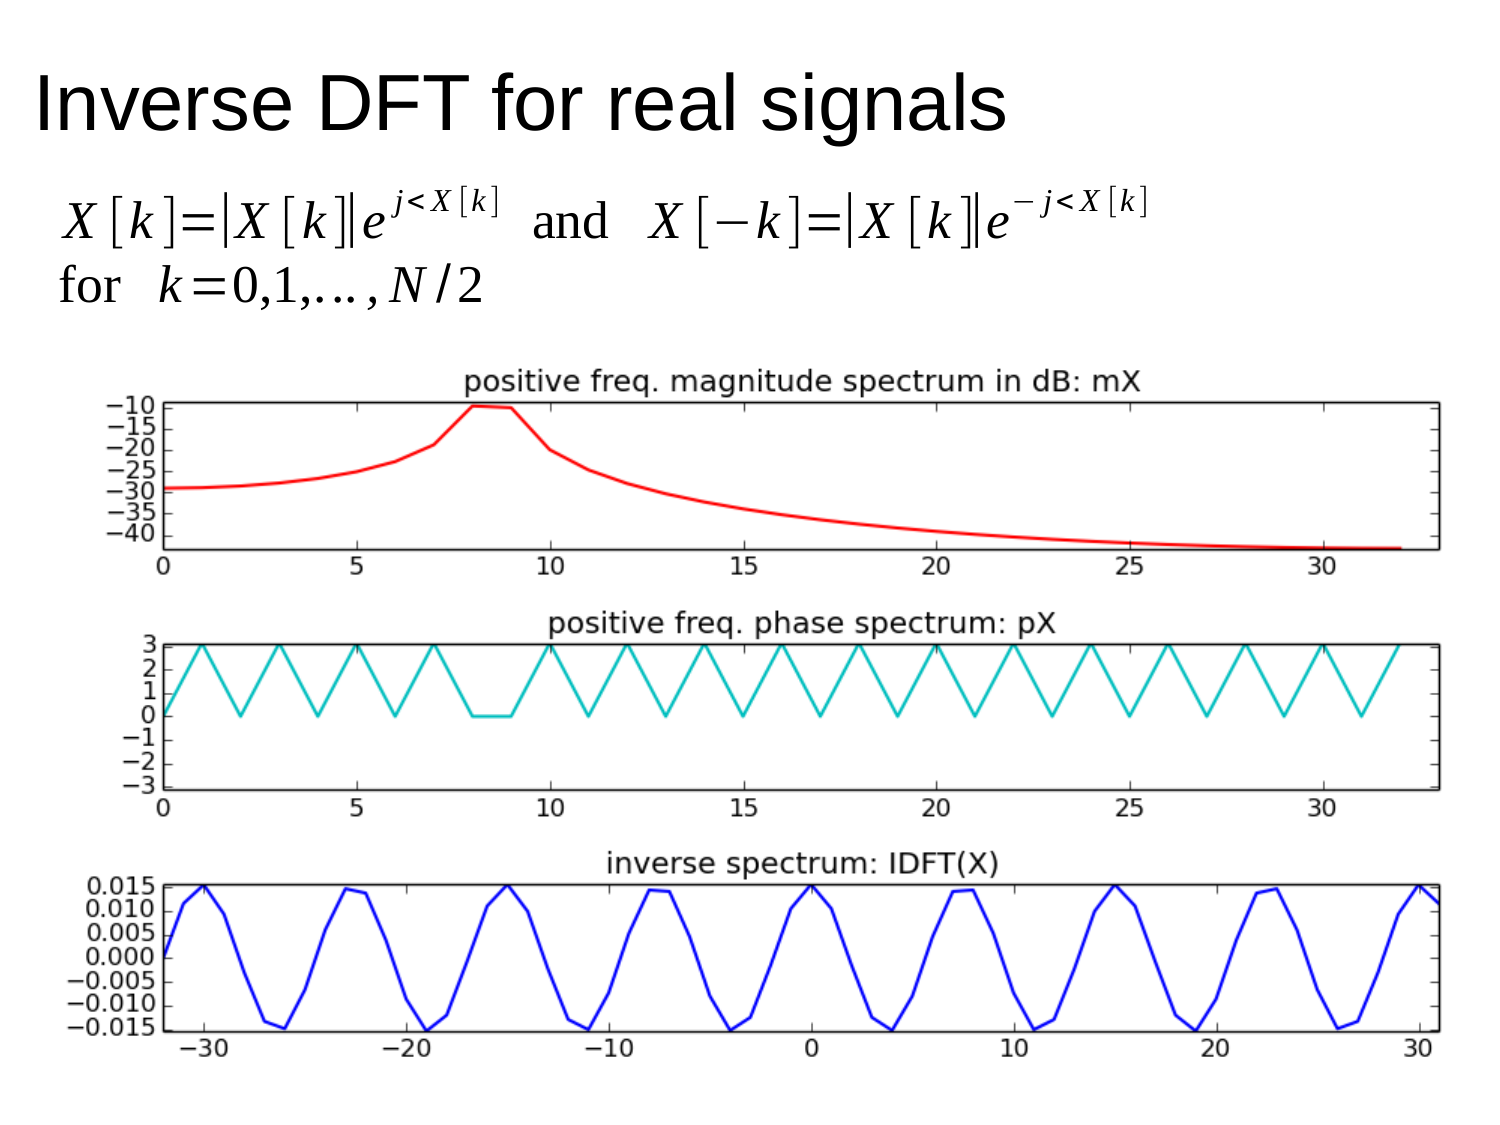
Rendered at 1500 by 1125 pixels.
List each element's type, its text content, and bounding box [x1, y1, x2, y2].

title Inverse DFT for real signals [33, 9, 1384, 197]
chart [51, 197, 1155, 342]
picture [40, 342, 1466, 1093]
